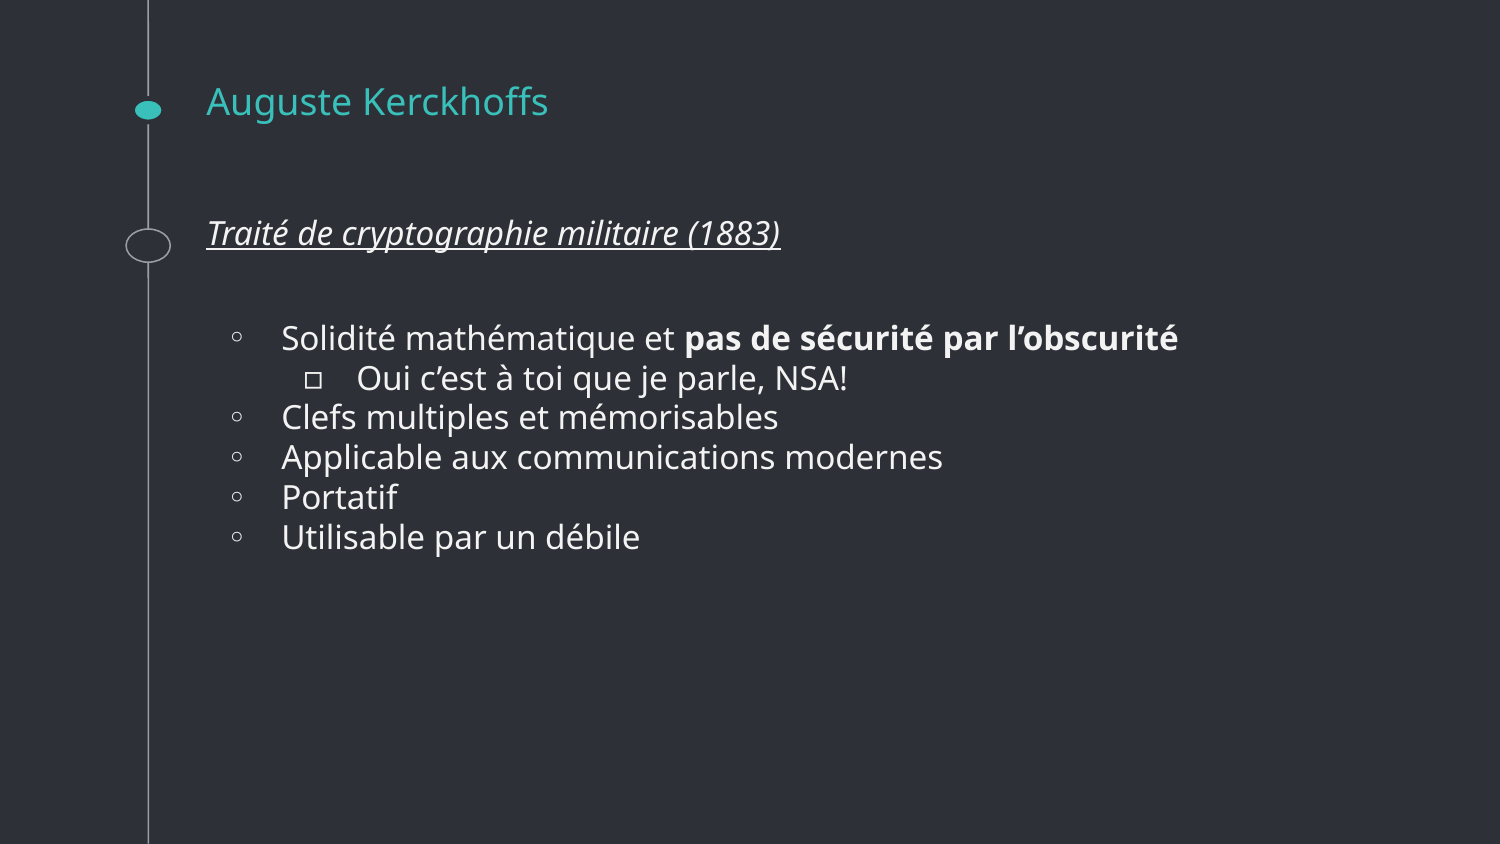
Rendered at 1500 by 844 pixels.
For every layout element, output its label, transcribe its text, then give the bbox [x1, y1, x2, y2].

title Auguste Kerckhoffs [191, 81, 1317, 139]
list Traité de cryptographie militaire (1883) Solidité mathématique et pas de sécurité par l’obscurité Oui c’est à toi que je parle, NSA! Clefs multiples et mémorisables Applicable aux communications modernes Portatif Utilisable par un débile [191, 196, 1419, 808]
